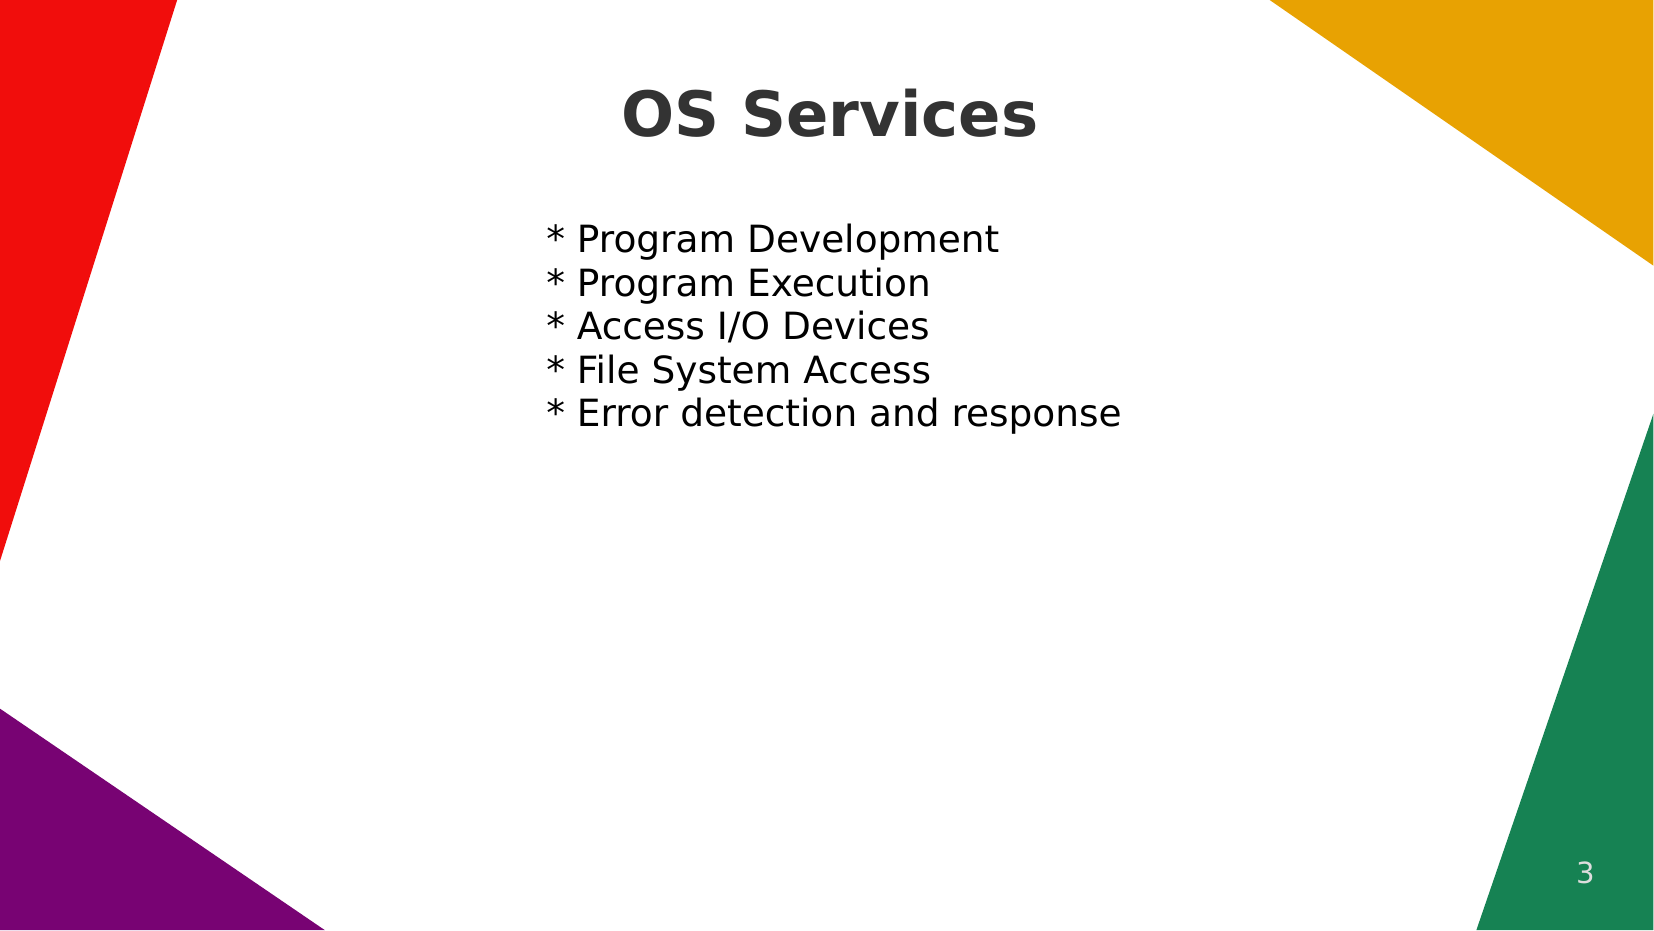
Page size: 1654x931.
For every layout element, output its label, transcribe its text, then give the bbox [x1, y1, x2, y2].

title OS Services [289, 37, 1372, 193]
text_box * Program Development * Program Execution * Access I/O Devices * File System Access * Error detection and response [531, 210, 1137, 443]
